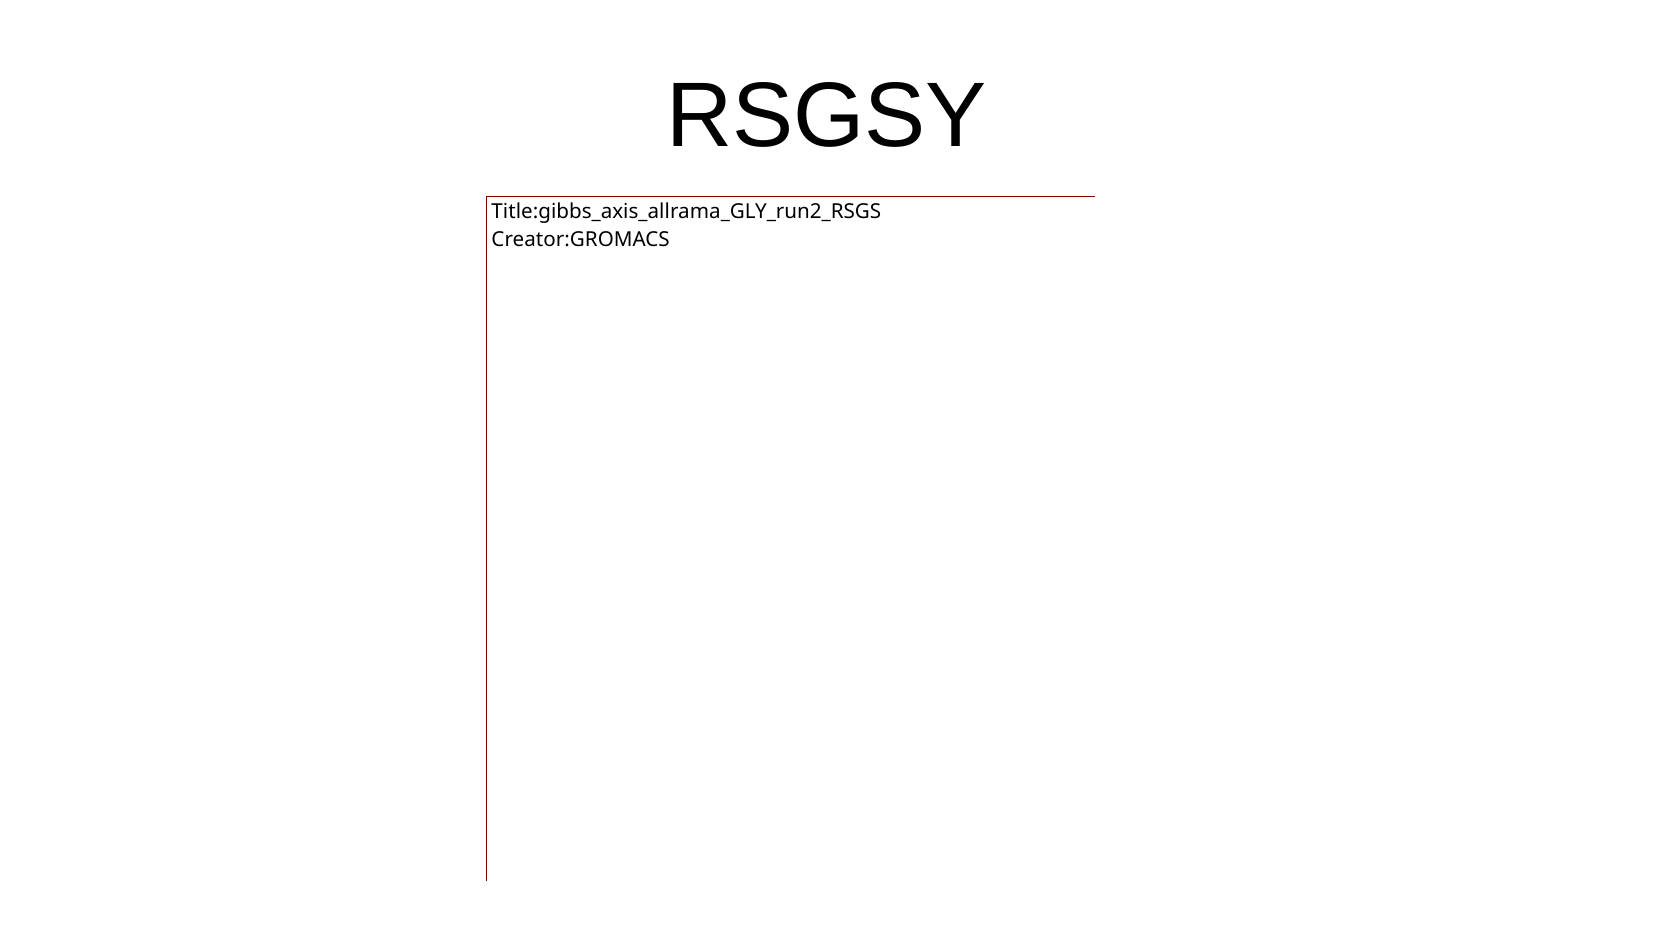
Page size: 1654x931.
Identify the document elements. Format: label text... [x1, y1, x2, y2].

title RSGSY [82, 37, 1571, 193]
picture [484, 195, 1096, 881]
